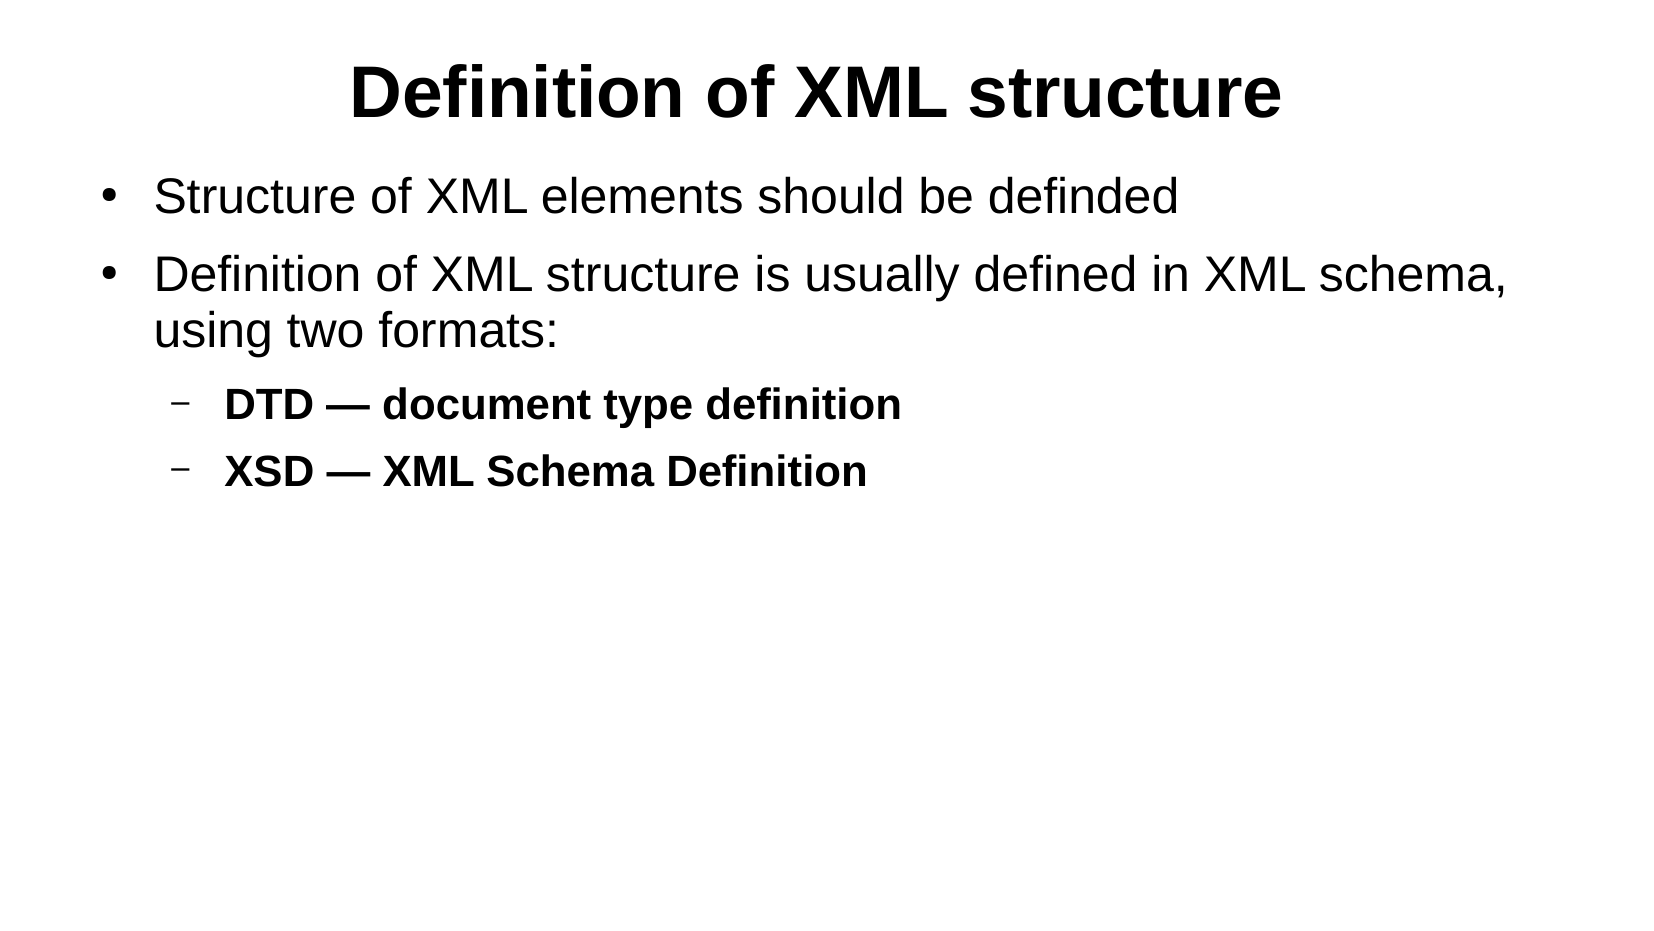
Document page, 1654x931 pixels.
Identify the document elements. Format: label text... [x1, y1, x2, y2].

list Structure of XML elements should be definded Definition of XML structure is usually defined in XML schema, using two formats: DTD — document type definition XSD — XML Schema Definition [82, 168, 1538, 889]
title Definition of XML structure [82, 37, 1571, 147]
